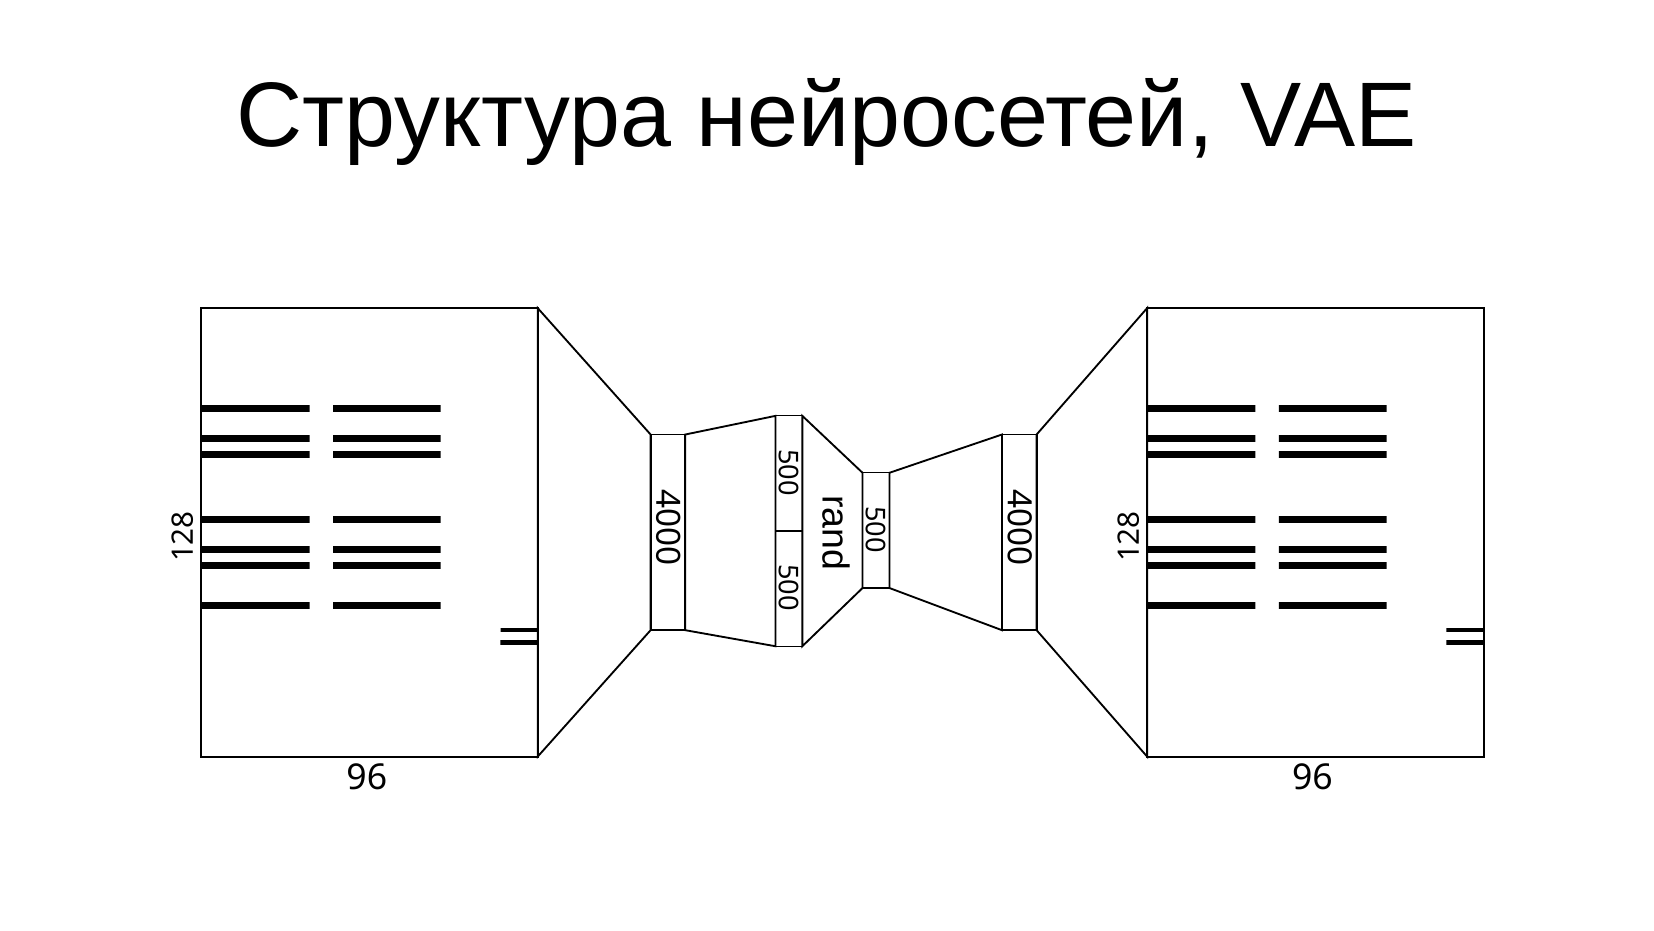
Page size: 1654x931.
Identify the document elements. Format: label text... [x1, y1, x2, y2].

text_box rand [807, 480, 865, 586]
picture [150, 188, 1531, 811]
title Структура нейросетей, VAE [82, 37, 1571, 193]
